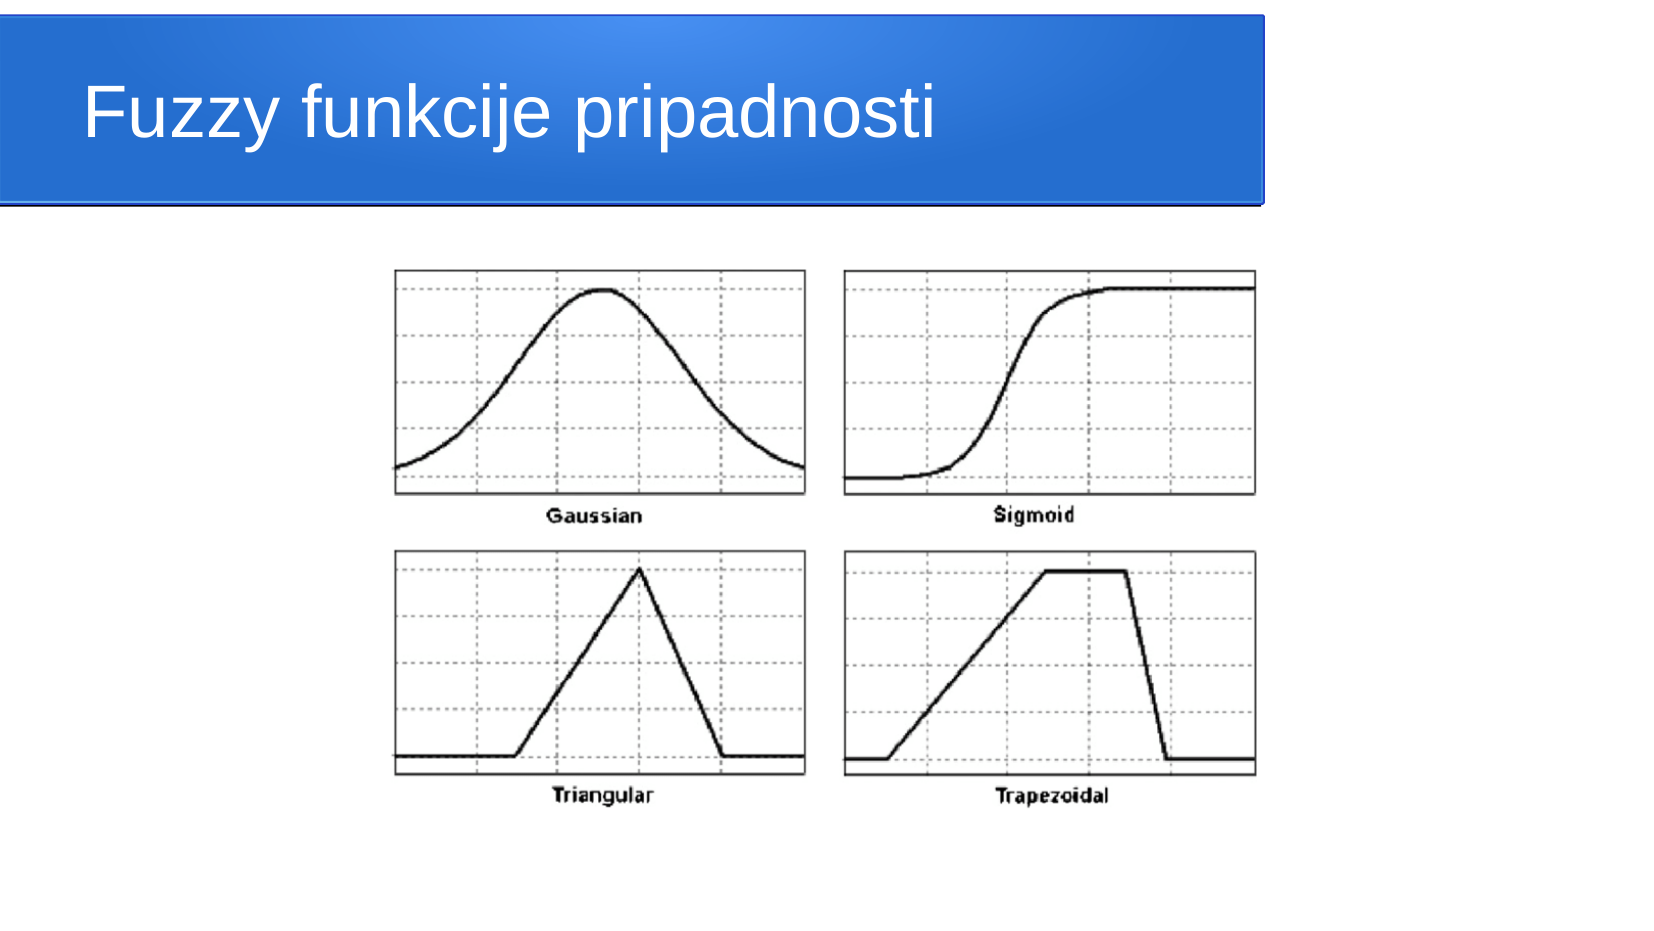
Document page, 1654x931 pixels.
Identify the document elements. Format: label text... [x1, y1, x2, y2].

title Fuzzy funkcije pripadnosti [82, 35, 1235, 189]
picture [390, 269, 1257, 810]
